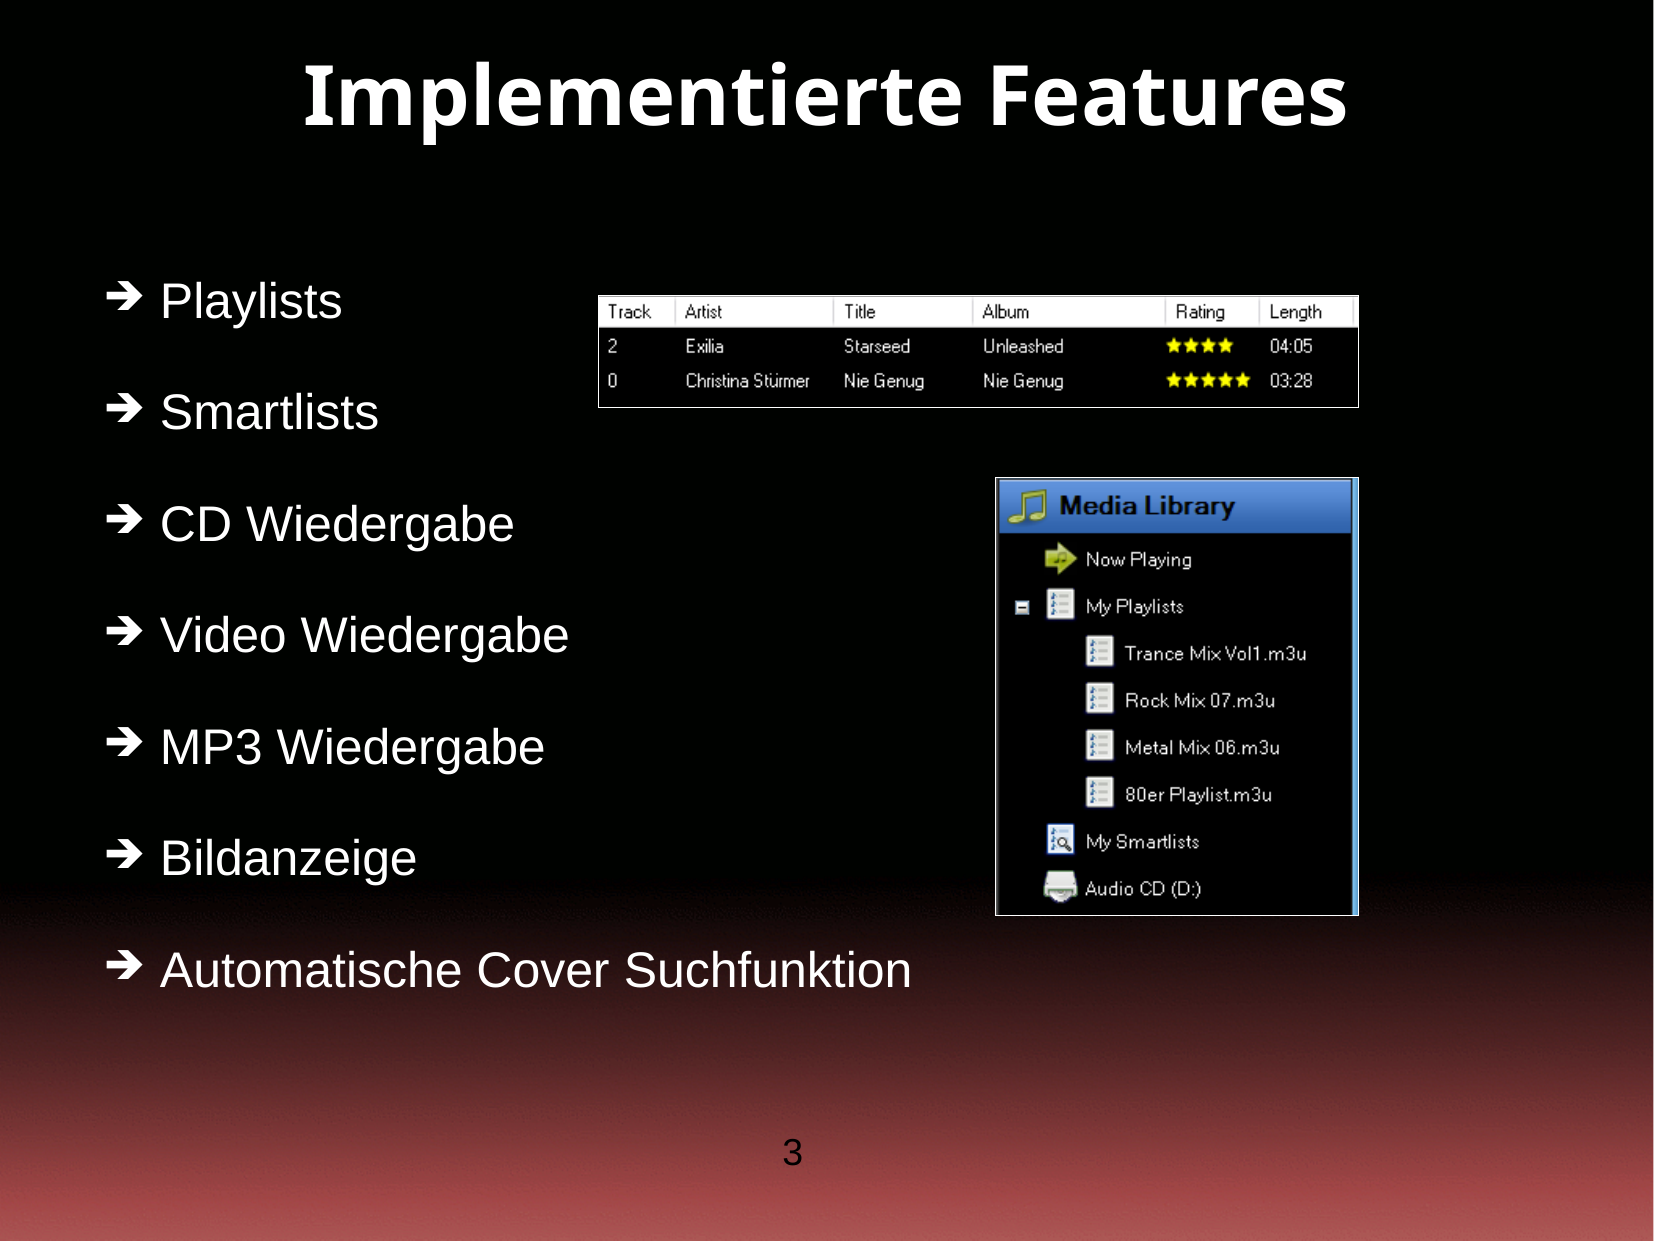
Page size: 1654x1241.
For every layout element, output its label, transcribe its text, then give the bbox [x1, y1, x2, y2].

text_box <number> [767, 1124, 827, 1182]
picture [0, 0, 1654, 1241]
text_box Implementierte Features [147, 29, 1506, 146]
text_box Playlists Smartlists CD Wiedergabe Video Wiedergabe MP3 Wiedergabe Bildanzeige Automatische Cover Suchfunktion [88, 265, 1418, 1006]
